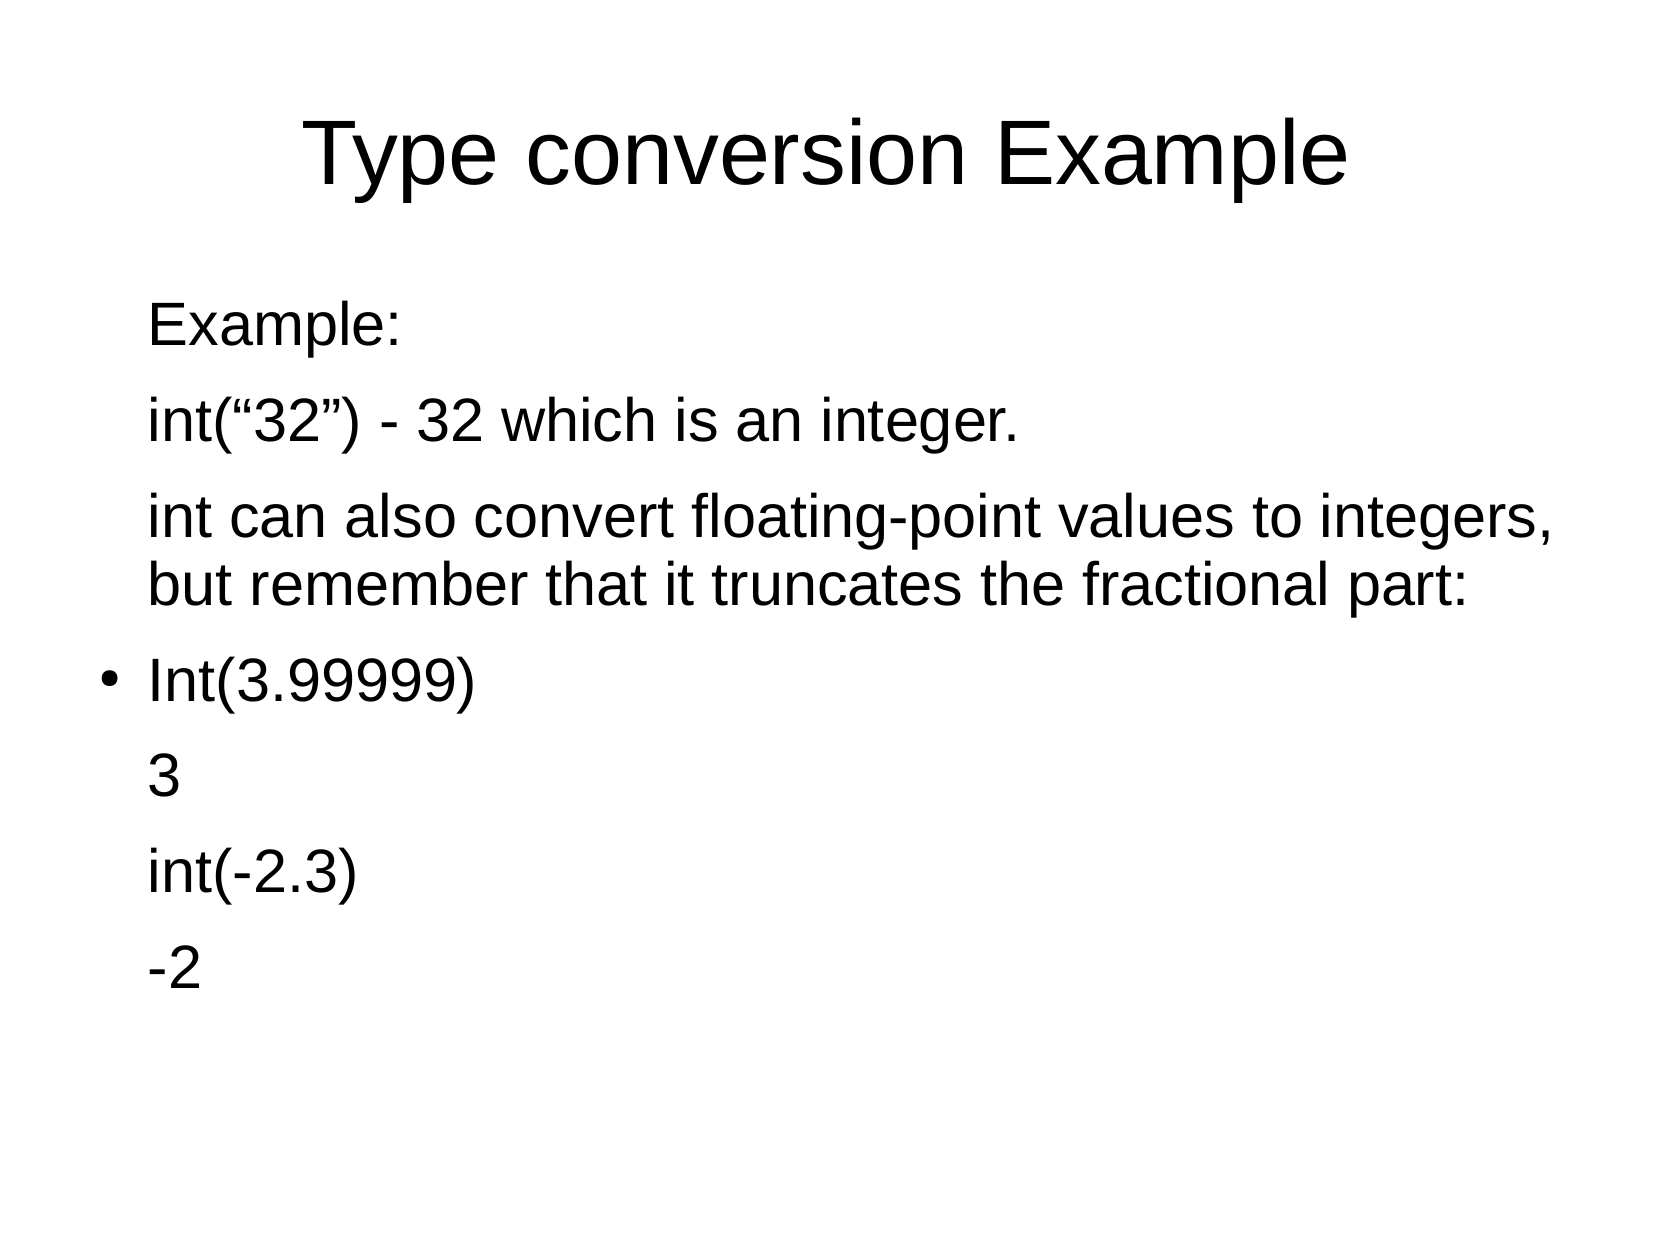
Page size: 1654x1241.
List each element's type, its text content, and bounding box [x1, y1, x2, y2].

title Type conversion Example [82, 49, 1571, 257]
list Example: int(“32”) - 32 which is an integer. int can also convert floating-point values to integers, but remember that it truncates the fractional part: Int(3.99999) 3 int(-2.3) -2 [82, 290, 1571, 1010]
